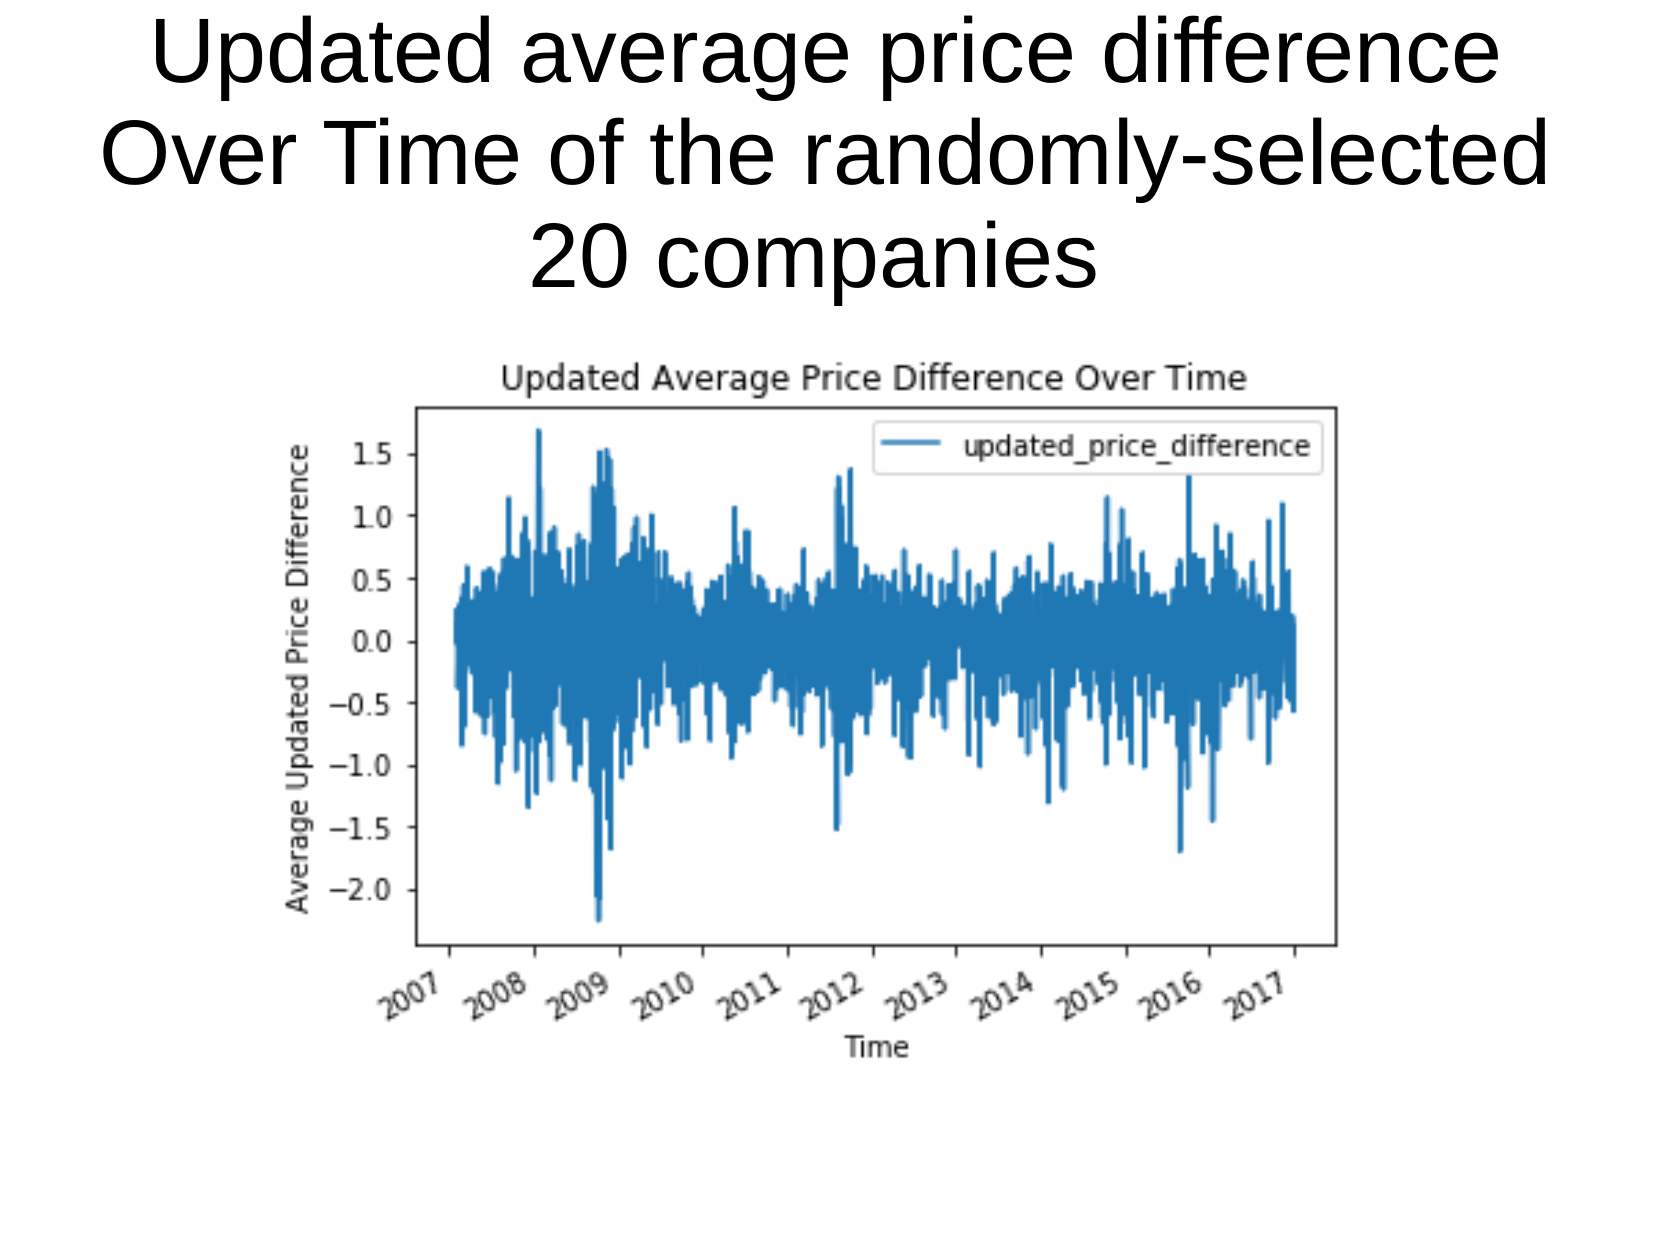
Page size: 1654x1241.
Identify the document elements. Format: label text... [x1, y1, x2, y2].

picture [270, 344, 1366, 1083]
title Updated average price difference Over Time of the randomly-selected 20 companies [82, 0, 1571, 307]
